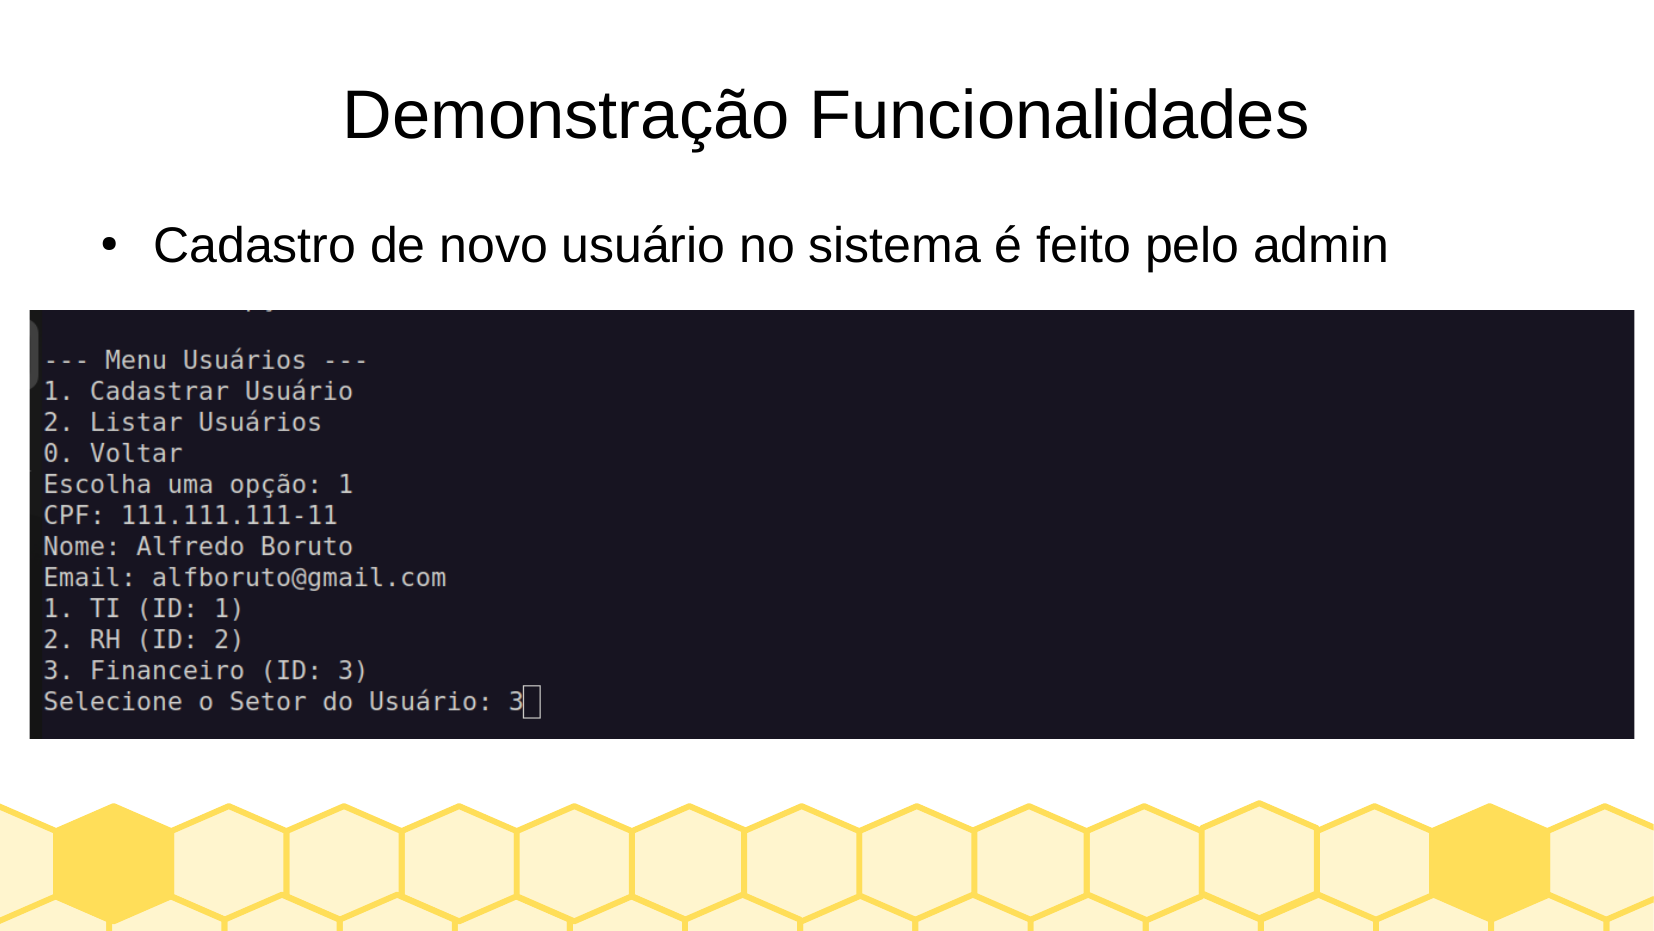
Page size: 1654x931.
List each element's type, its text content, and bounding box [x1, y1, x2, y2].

list Cadastro de novo usuário no sistema é feito pelo admin [82, 217, 1565, 296]
picture [29, 310, 1635, 739]
title Demonstração Funcionalidades [82, 37, 1571, 193]
